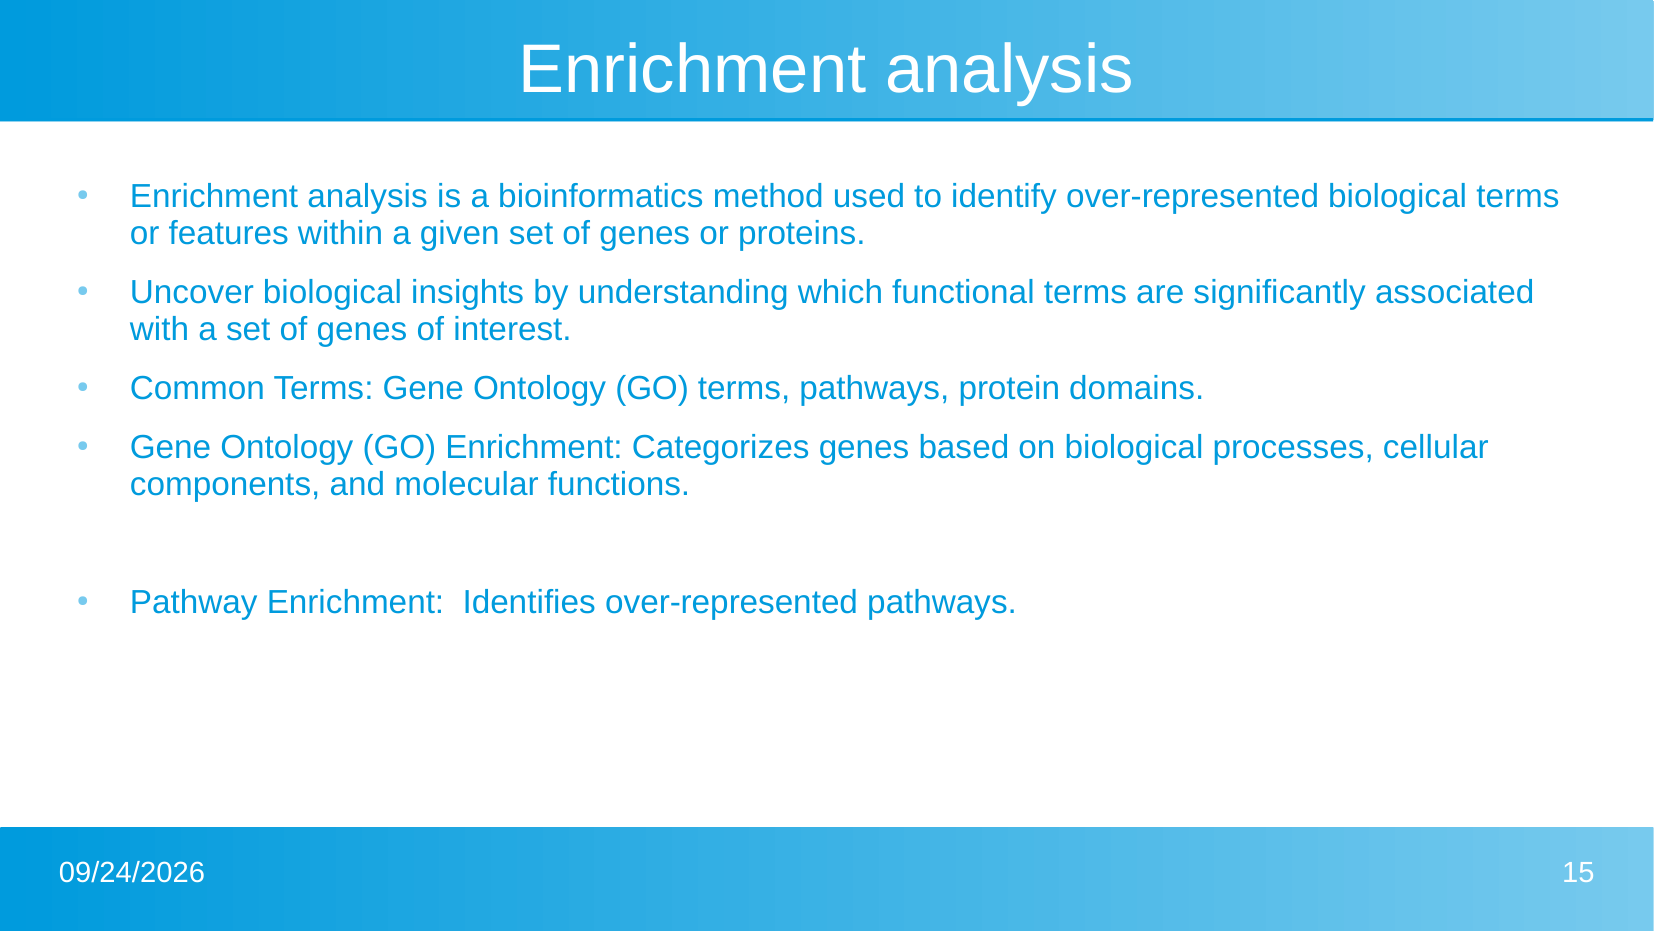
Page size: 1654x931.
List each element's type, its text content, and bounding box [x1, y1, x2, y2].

title Enrichment analysis [59, 29, 1595, 108]
list Enrichment analysis is a bioinformatics method used to identify over-represented biological terms or features within a given set of genes or proteins. Uncover biological insights by understanding which functional terms are significantly associated with a set of genes of interest. Common Terms: Gene Ontology (GO) terms, pathways, protein domains. Gene Ontology (GO) Enrichment: Categorizes genes based on biological processes, cellular components, and molecular functions. Pathway Enrichment: Identifies over-represented pathways. [59, 177, 1595, 768]
